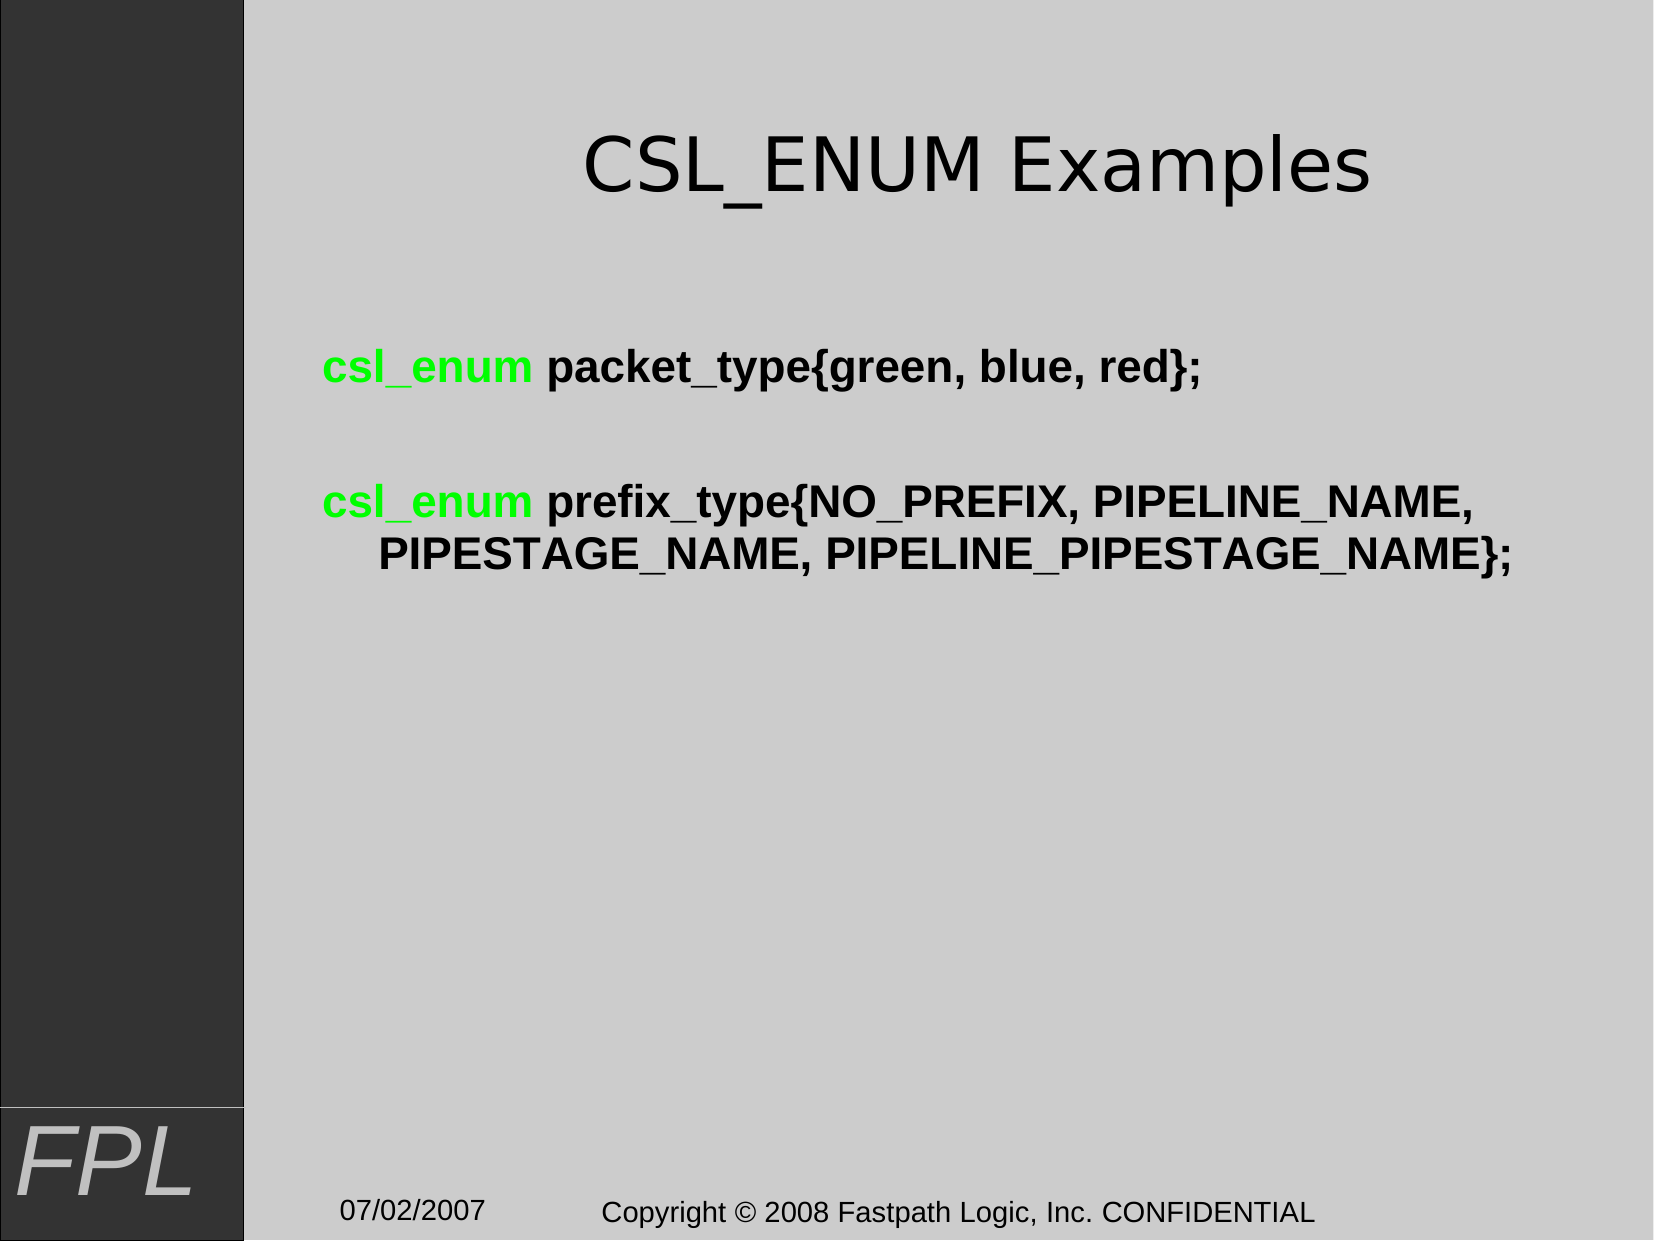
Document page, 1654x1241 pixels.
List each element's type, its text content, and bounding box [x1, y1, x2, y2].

title CSL_ENUM Examples [427, 57, 1530, 272]
list csl_enum packet_type{green, blue, red}; csl_enum prefix_type{NO_PREFIX, PIPELINE_NAME, PIPESTAGE_NAME, PIPELINE_PIPESTAGE_NAME}; [322, 272, 1635, 1179]
